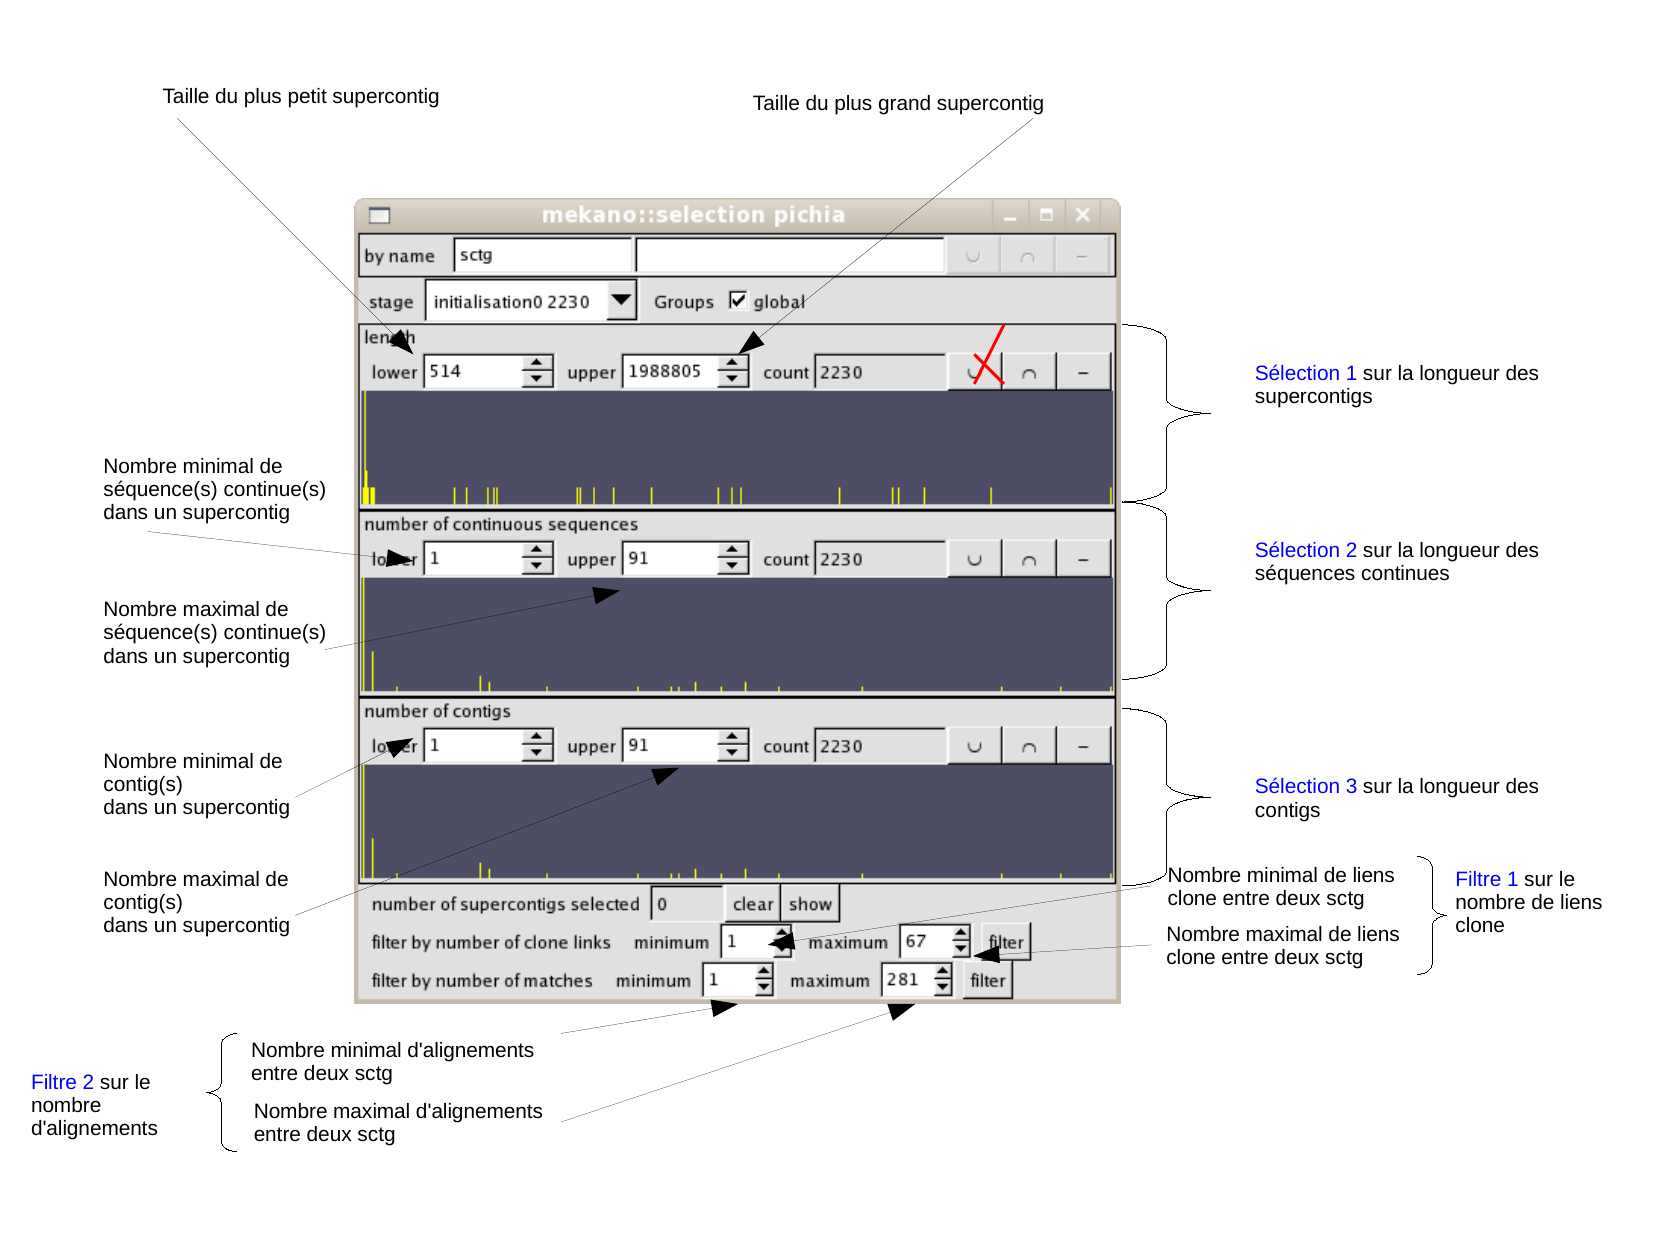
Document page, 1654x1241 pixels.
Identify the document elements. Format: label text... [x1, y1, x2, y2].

text_box Filtre 2 sur le nombre d'alignements [16, 1062, 175, 1148]
text_box Nombre minimal de liens clone entre deux sctg [1152, 856, 1418, 915]
text_box Nombre minimal de contig(s) dans un supercontig [88, 742, 306, 827]
picture [354, 198, 1121, 1004]
text_box Nombre minimal de séquence(s) continue(s) dans un supercontig [88, 446, 348, 532]
text_box Filtre 1 sur le nombre de liens clone [1440, 860, 1625, 945]
text_box Nombre maximal de liens clone entre deux sctg [1151, 915, 1423, 977]
text_box Taille du plus grand supercontig [738, 84, 1061, 123]
text_box Sélection 3 sur la longueur des contigs [1240, 767, 1625, 857]
text_box Taille du plus petit supercontig [147, 77, 457, 116]
text_box Sélection 1 sur la longueur des supercontigs [1240, 354, 1625, 443]
text_box Sélection 2 sur la longueur des séquences continues [1240, 531, 1625, 621]
text_box Nombre maximal de séquence(s) continue(s) dans un supercontig [88, 590, 348, 676]
text_box Nombre maximal d'alignements entre deux sctg [238, 1092, 566, 1154]
text_box [383, 885, 443, 956]
text_box Nombre minimal d'alignements entre deux sctg [236, 1031, 558, 1093]
text_box Nombre maximal de contig(s) dans un supercontig [88, 860, 311, 945]
